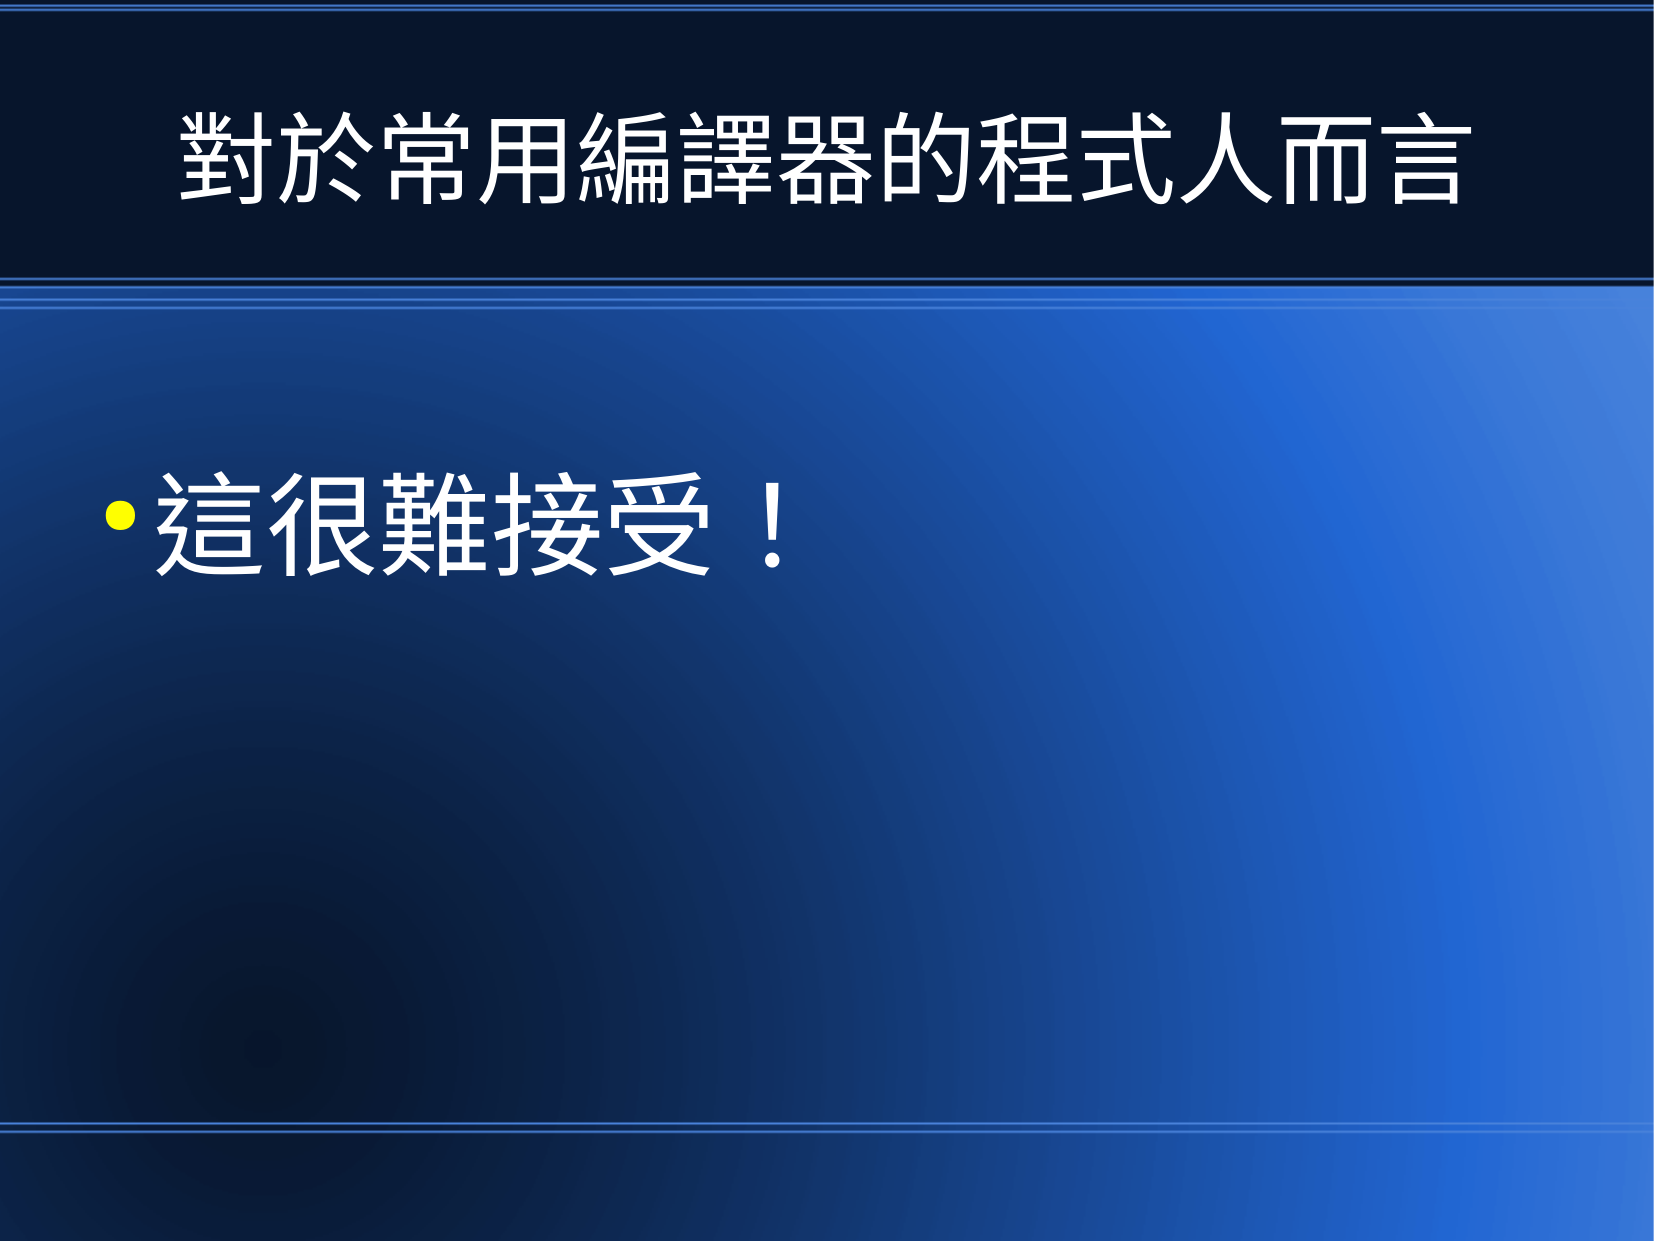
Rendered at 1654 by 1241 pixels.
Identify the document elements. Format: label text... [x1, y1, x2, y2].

title 對於常用編譯器的程式人而言 [82, 49, 1571, 257]
list 這很難接受！ [82, 355, 1571, 1241]
picture [0, 0, 1654, 1241]
